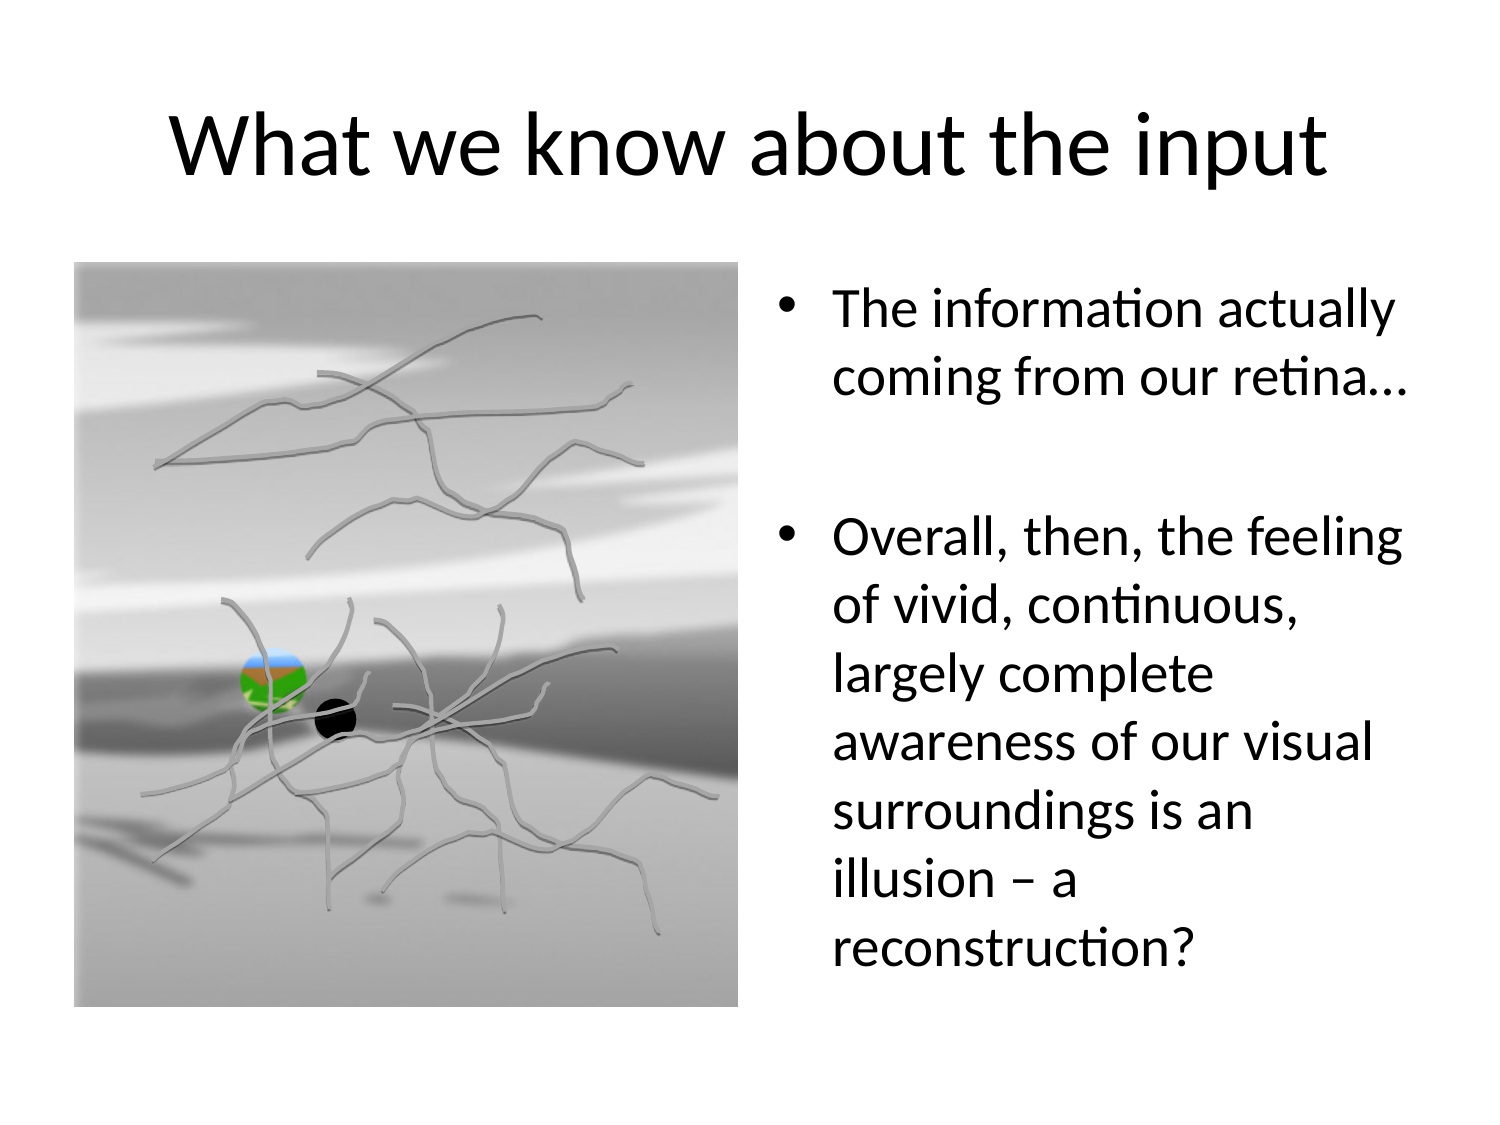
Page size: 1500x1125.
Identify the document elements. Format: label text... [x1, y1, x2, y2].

picture [74, 262, 738, 1007]
text_box [315, 708, 356, 738]
text_box [317, 699, 349, 712]
title What we know about the input [75, 45, 1425, 233]
list The information actually coming from our retina… Overall, then, the feeling of vivid, continuous, largely complete awareness of our visual surroundings is an illusion – a reconstruction? [762, 262, 1425, 1005]
